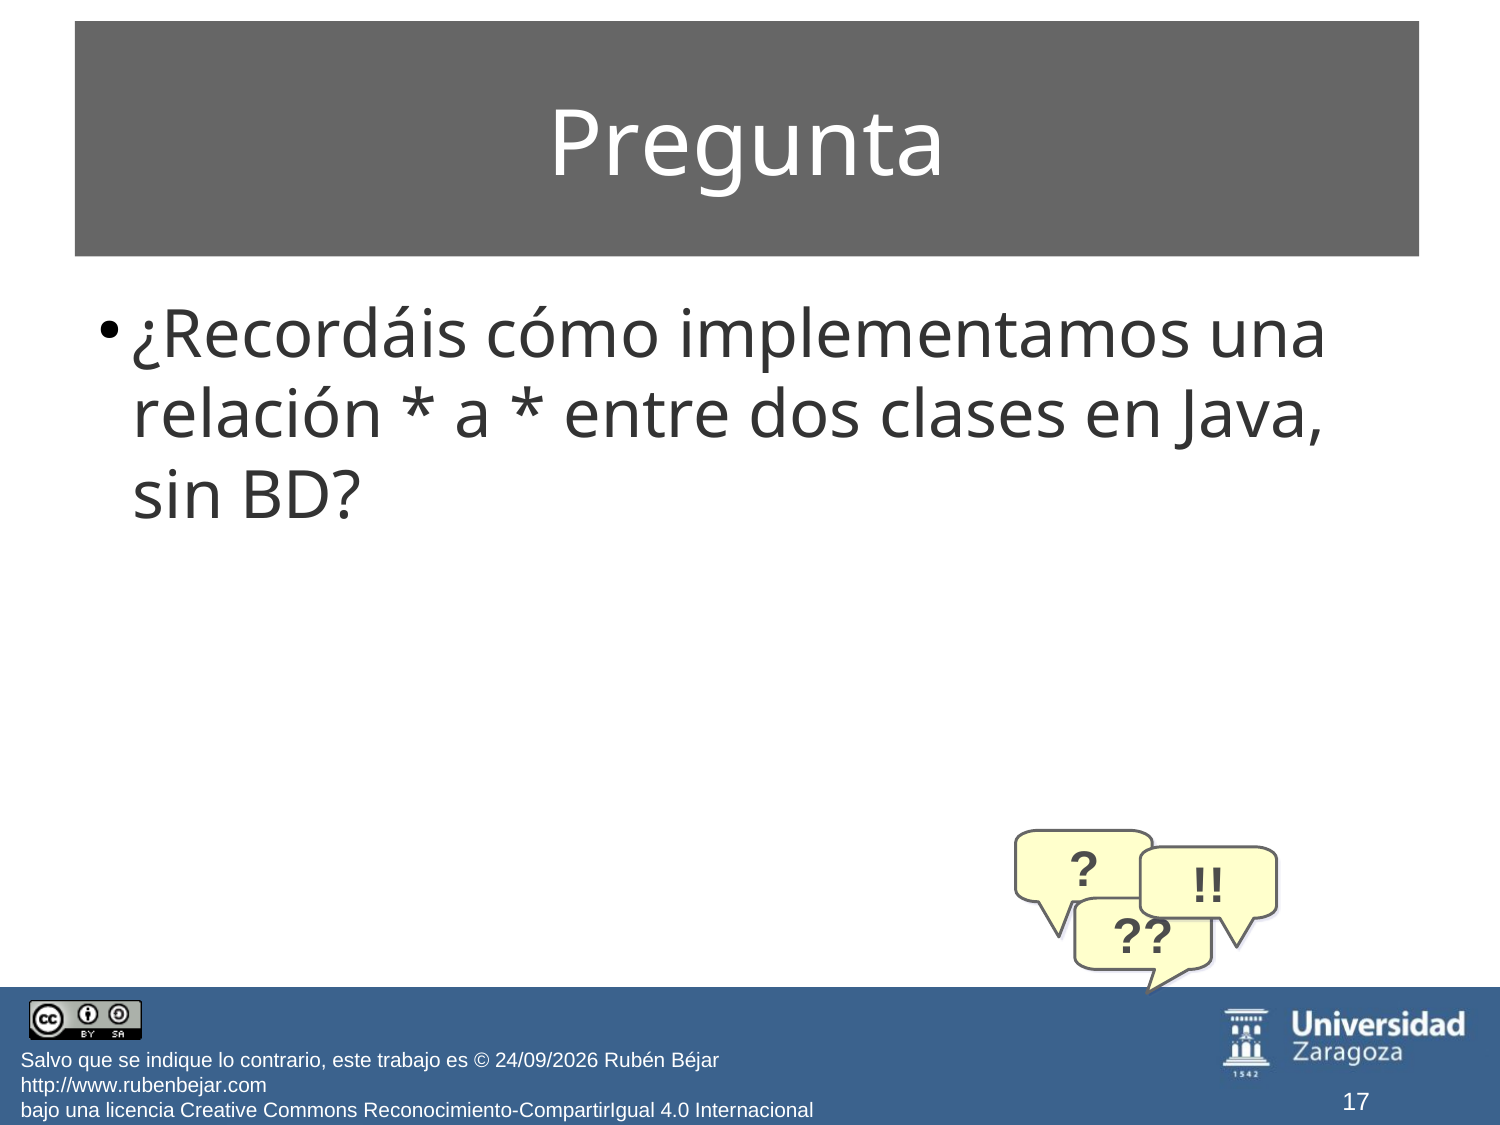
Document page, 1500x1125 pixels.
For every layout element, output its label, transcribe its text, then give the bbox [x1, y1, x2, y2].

list ¿Recordáis cómo implementamos una relación * a * entre dos clases en Java, sin BD? [82, 283, 1418, 957]
text_box ? [1015, 830, 1153, 937]
text_box !! [1140, 846, 1277, 948]
title Pregunta [74, 21, 1420, 257]
text_box ?? [1074, 897, 1212, 994]
picture [0, 987, 1500, 1125]
